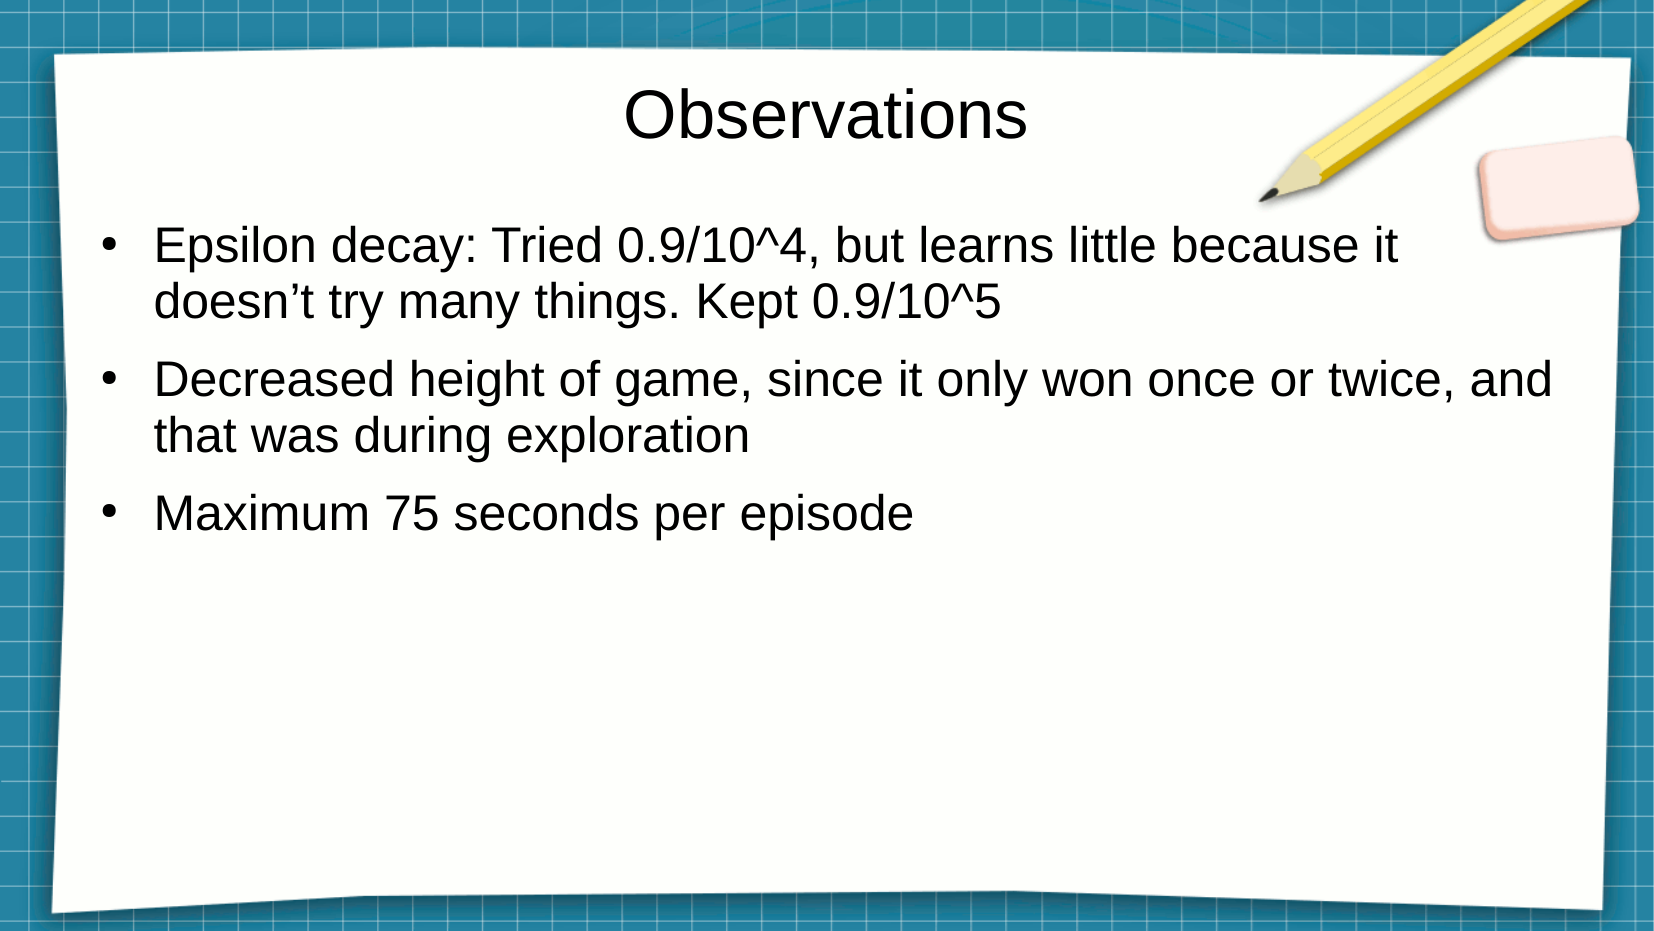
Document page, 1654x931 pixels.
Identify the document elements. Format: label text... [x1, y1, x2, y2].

picture [0, 0, 1654, 931]
list Epsilon decay: Tried 0.9/10^4, but learns little because it doesn’t try many things. Kept 0.9/10^5 Decreased height of game, since it only won once or twice, and that was during exploration Maximum 75 seconds per episode [82, 217, 1571, 758]
title Observations [82, 37, 1571, 193]
